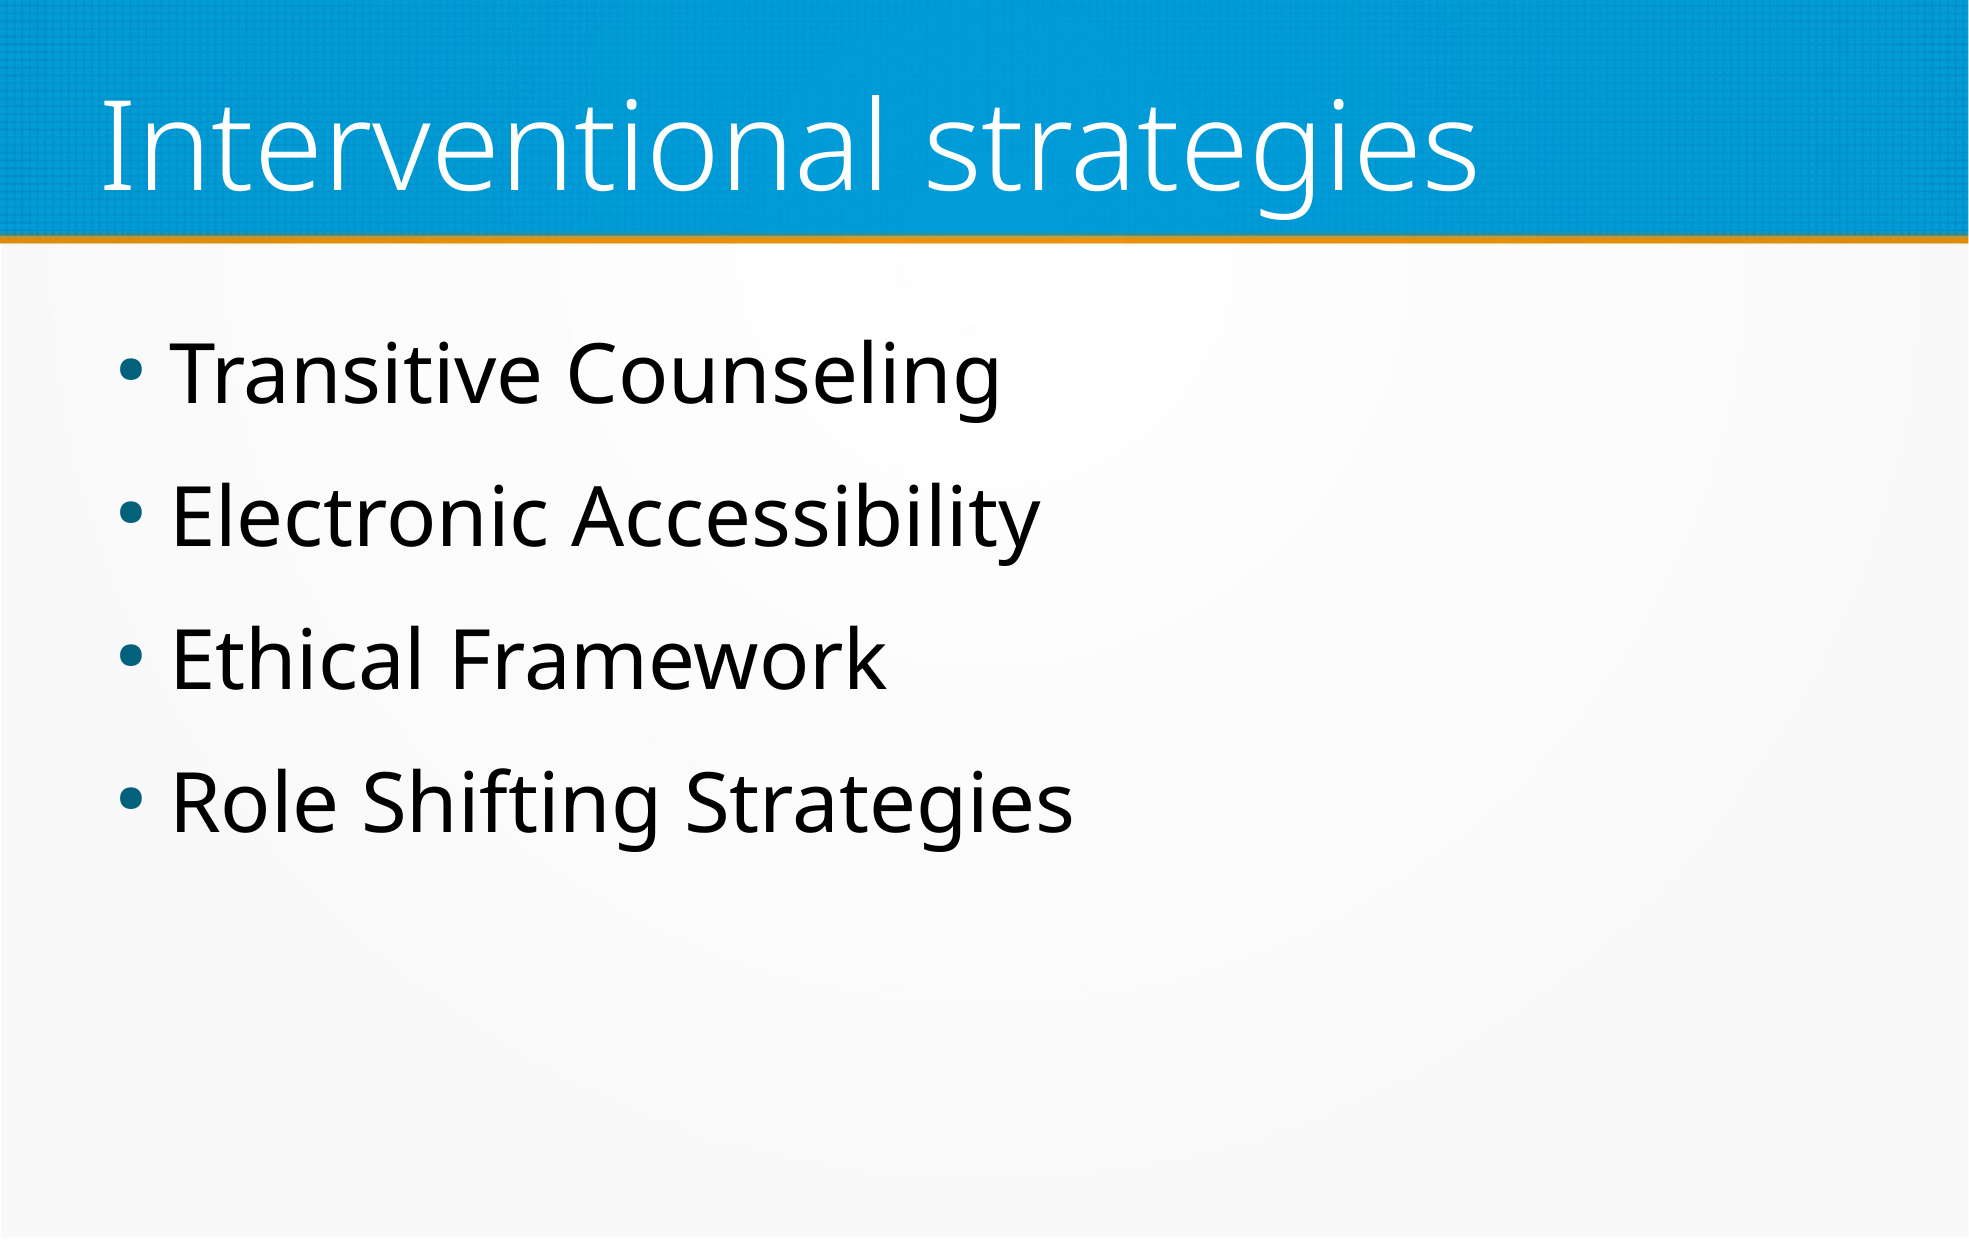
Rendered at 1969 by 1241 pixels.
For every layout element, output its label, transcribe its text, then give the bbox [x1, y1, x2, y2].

list Transitive Counseling Electronic Accessibility Ethical Framework Role Shifting Strategies [98, 315, 1861, 1081]
title Interventional strategies [98, 19, 1870, 227]
picture [0, 233, 1969, 1241]
